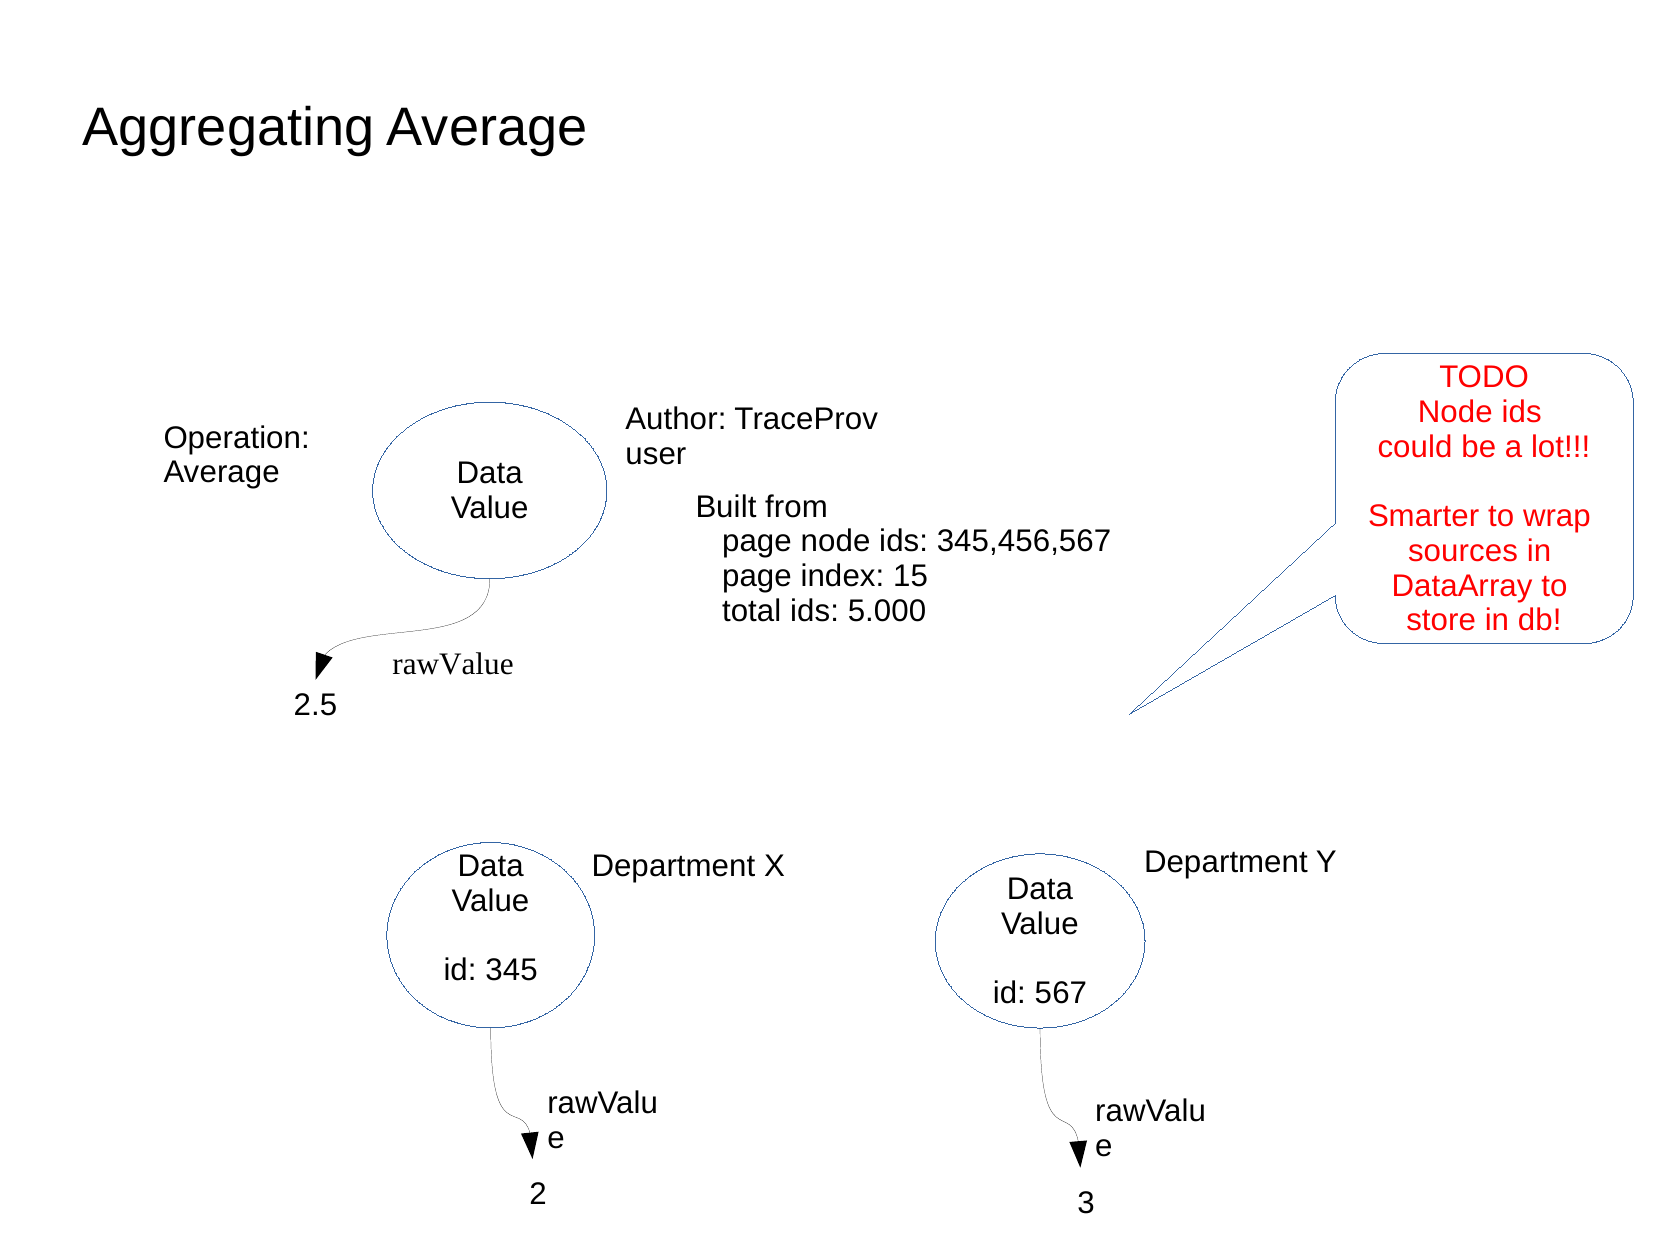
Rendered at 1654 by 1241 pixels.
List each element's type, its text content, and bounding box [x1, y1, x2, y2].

text_box Data Value [372, 402, 607, 579]
text_box Operation: Average [148, 412, 359, 497]
text_box rawValue [1080, 1086, 1239, 1136]
text_box Department Y [1129, 837, 1384, 887]
text_box 2 [498, 1168, 578, 1211]
text_box TODO Node ids could be a lot!!! Smarter to wrap sources in DataArray to store in db! [1129, 353, 1634, 715]
text_box rawValue [532, 1077, 691, 1128]
text_box Department X [576, 840, 832, 891]
text_box 3 [1046, 1177, 1126, 1219]
text_box Data Value id: 345 [386, 842, 595, 1028]
text_box Data Value id: 567 [935, 853, 1146, 1029]
text_box Author: TraceProv user [610, 394, 963, 444]
text_box 2.5 [275, 679, 356, 721]
text_box Built from page node ids: 345,456,567 page index: 15 total ids: 5.000 [680, 481, 1214, 636]
text_box Aggregating Average [67, 89, 634, 165]
